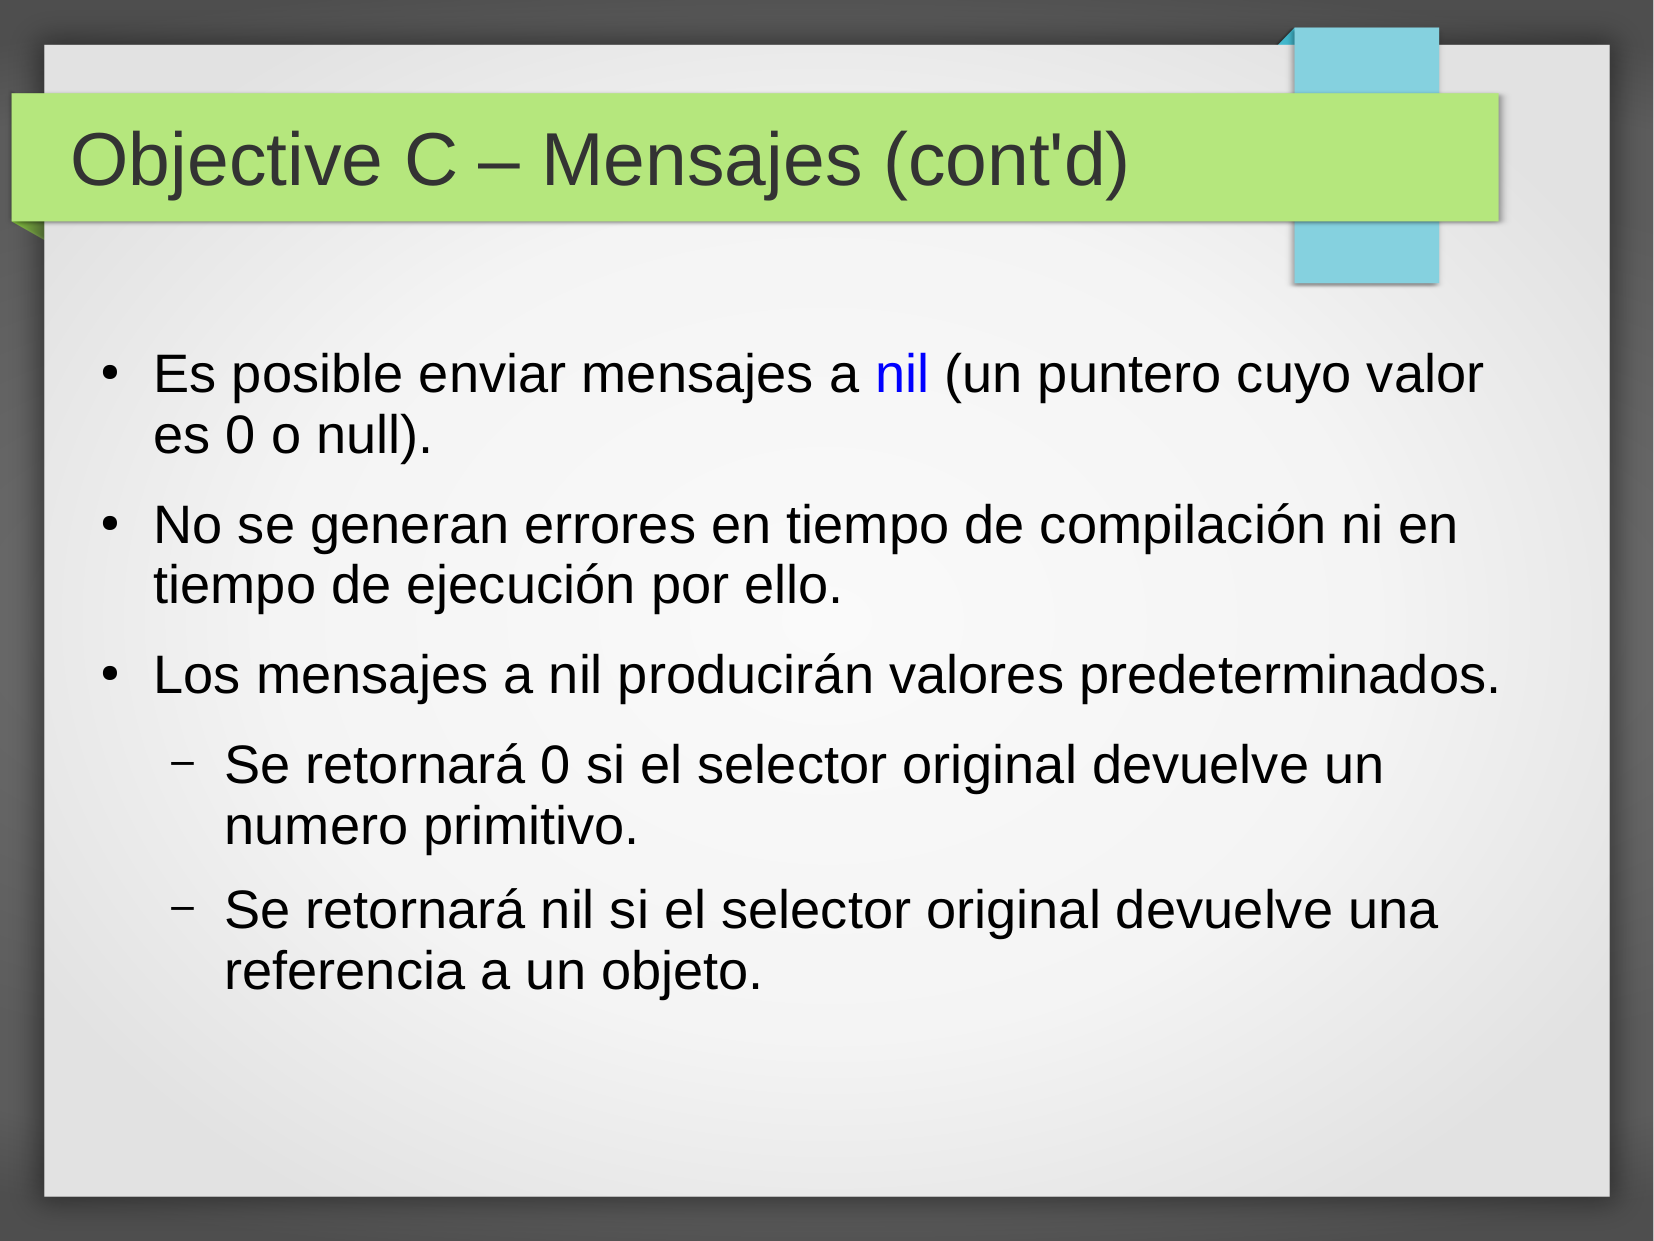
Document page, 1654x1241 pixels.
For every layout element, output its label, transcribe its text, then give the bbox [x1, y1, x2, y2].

title Objective C – Mensajes (cont'd) [70, 106, 1229, 213]
picture [0, 0, 1654, 1241]
list Es posible enviar mensajes a nil (un puntero cuyo valor es 0 o null). No se generan errores en tiempo de compilación ni en tiempo de ejecución por ello. Los mensajes a nil producirán valores predeterminados. Se retornará 0 si el selector original devuelve un numero primitivo. Se retornará nil si el selector original devuelve una referencia a un objeto. [82, 343, 1538, 1063]
